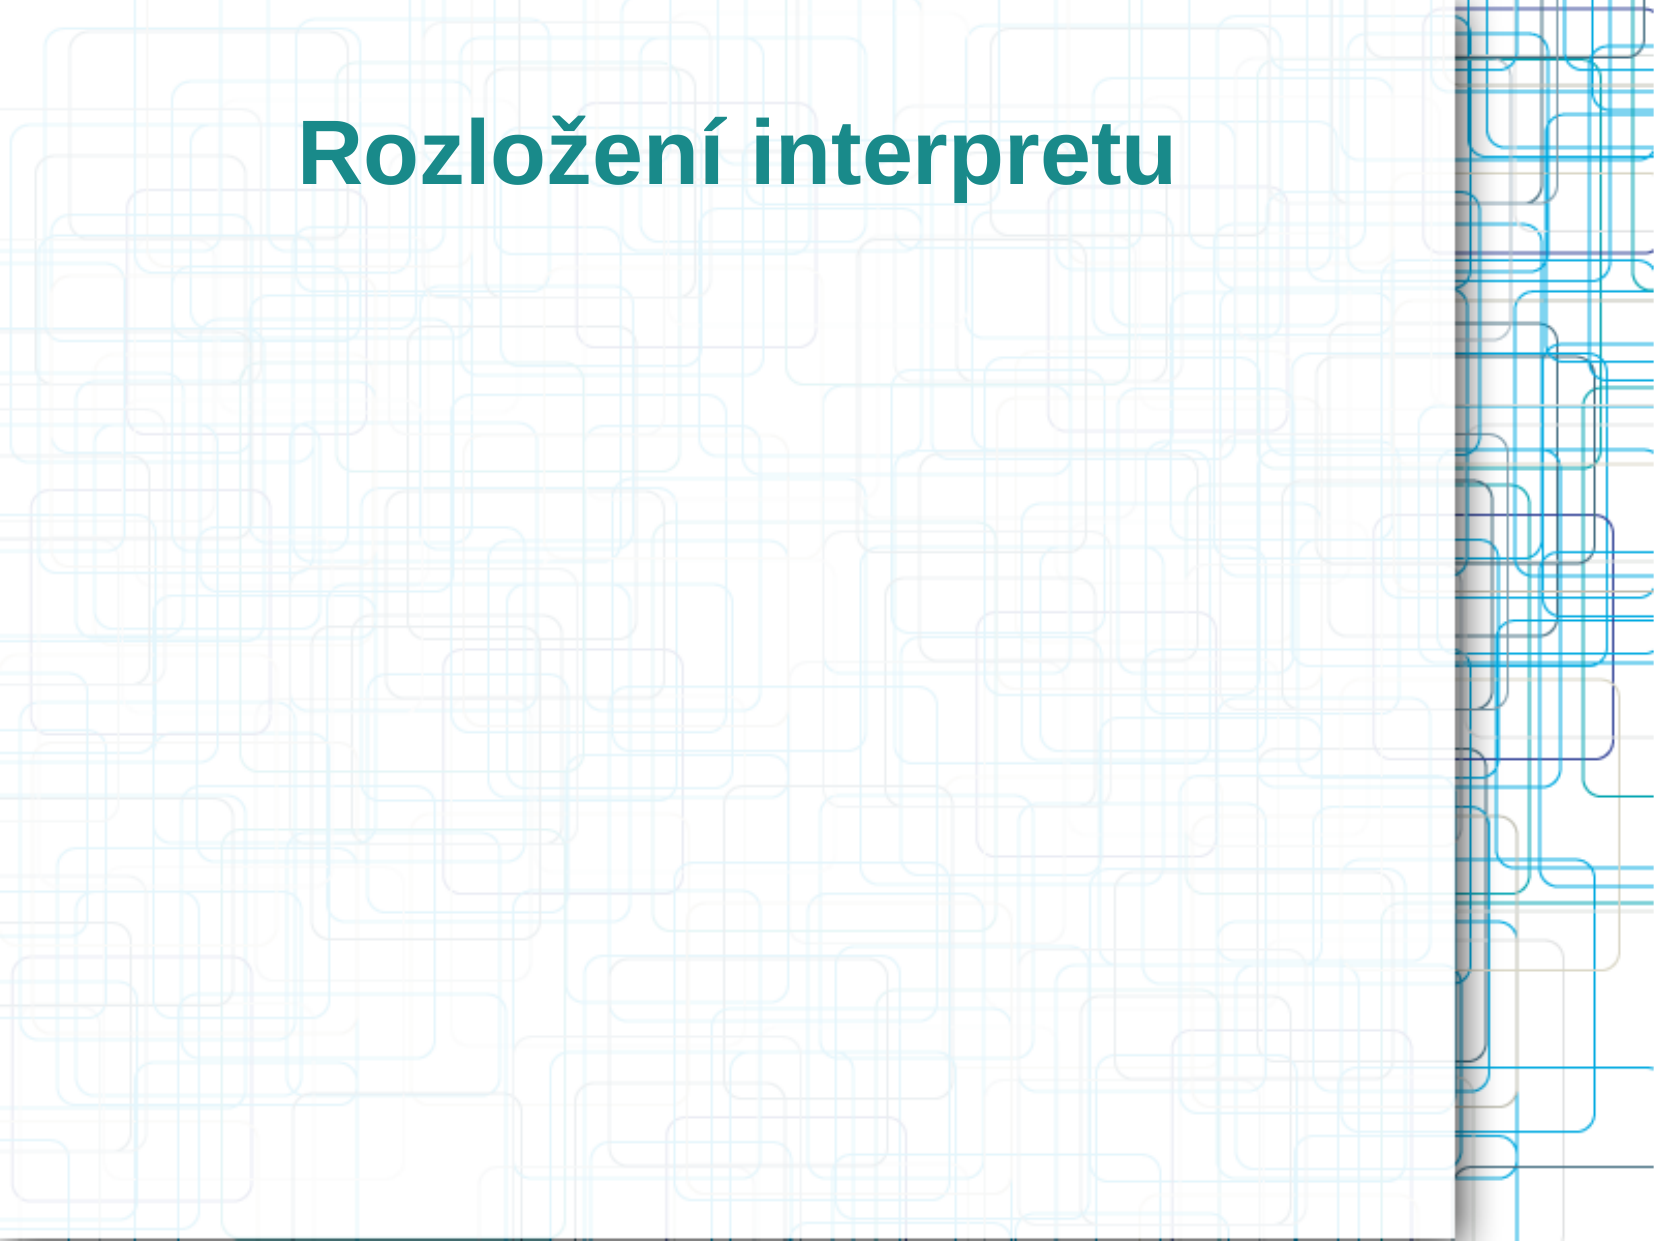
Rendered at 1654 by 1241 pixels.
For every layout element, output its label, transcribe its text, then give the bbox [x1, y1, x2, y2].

picture [0, 0, 1654, 1241]
title Rozložení interpretu [59, 49, 1418, 257]
